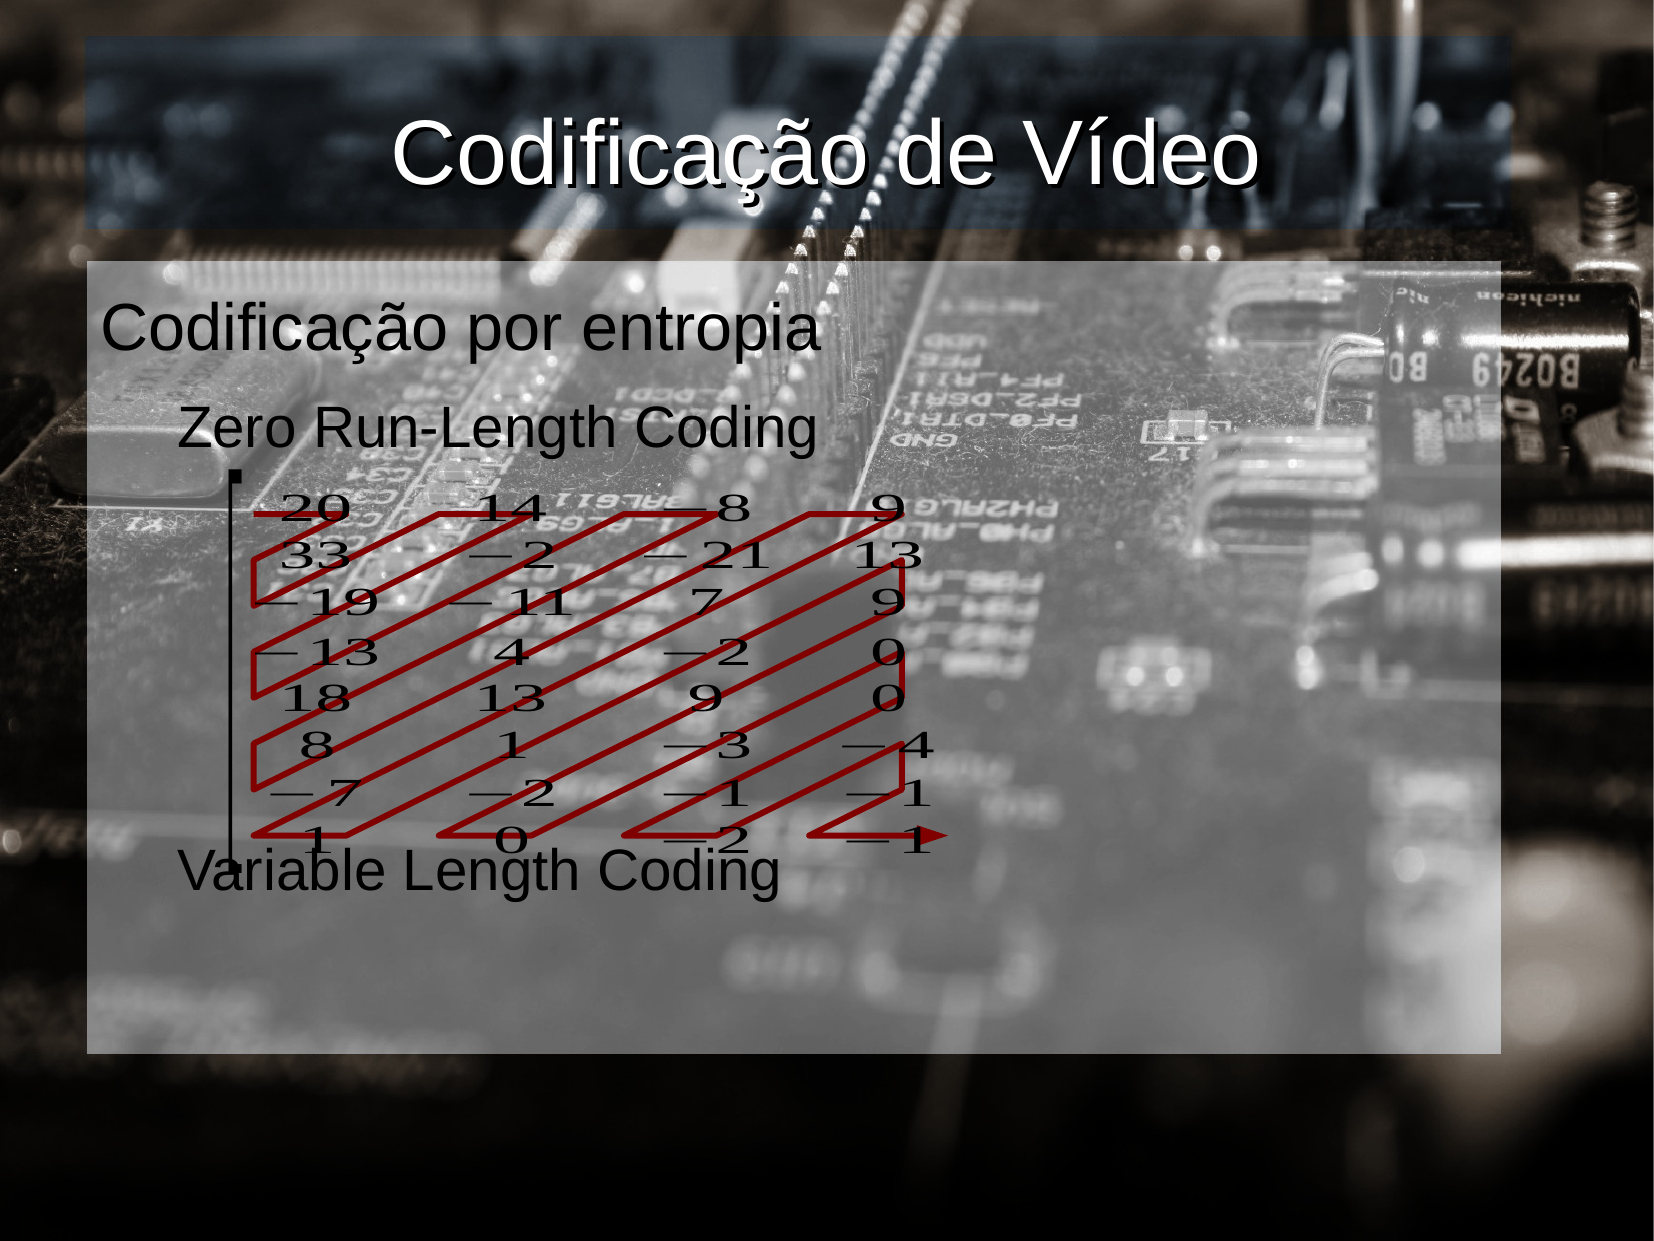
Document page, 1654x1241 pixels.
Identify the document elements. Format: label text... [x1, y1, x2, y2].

list Codificação por entropia Zero Run-Length Coding Variable Length Coding [82, 290, 1571, 1094]
chart [207, 468, 958, 873]
title Codificação de Vídeo [82, 56, 1571, 250]
picture [0, 0, 1654, 1241]
text_box [531, 422, 578, 498]
